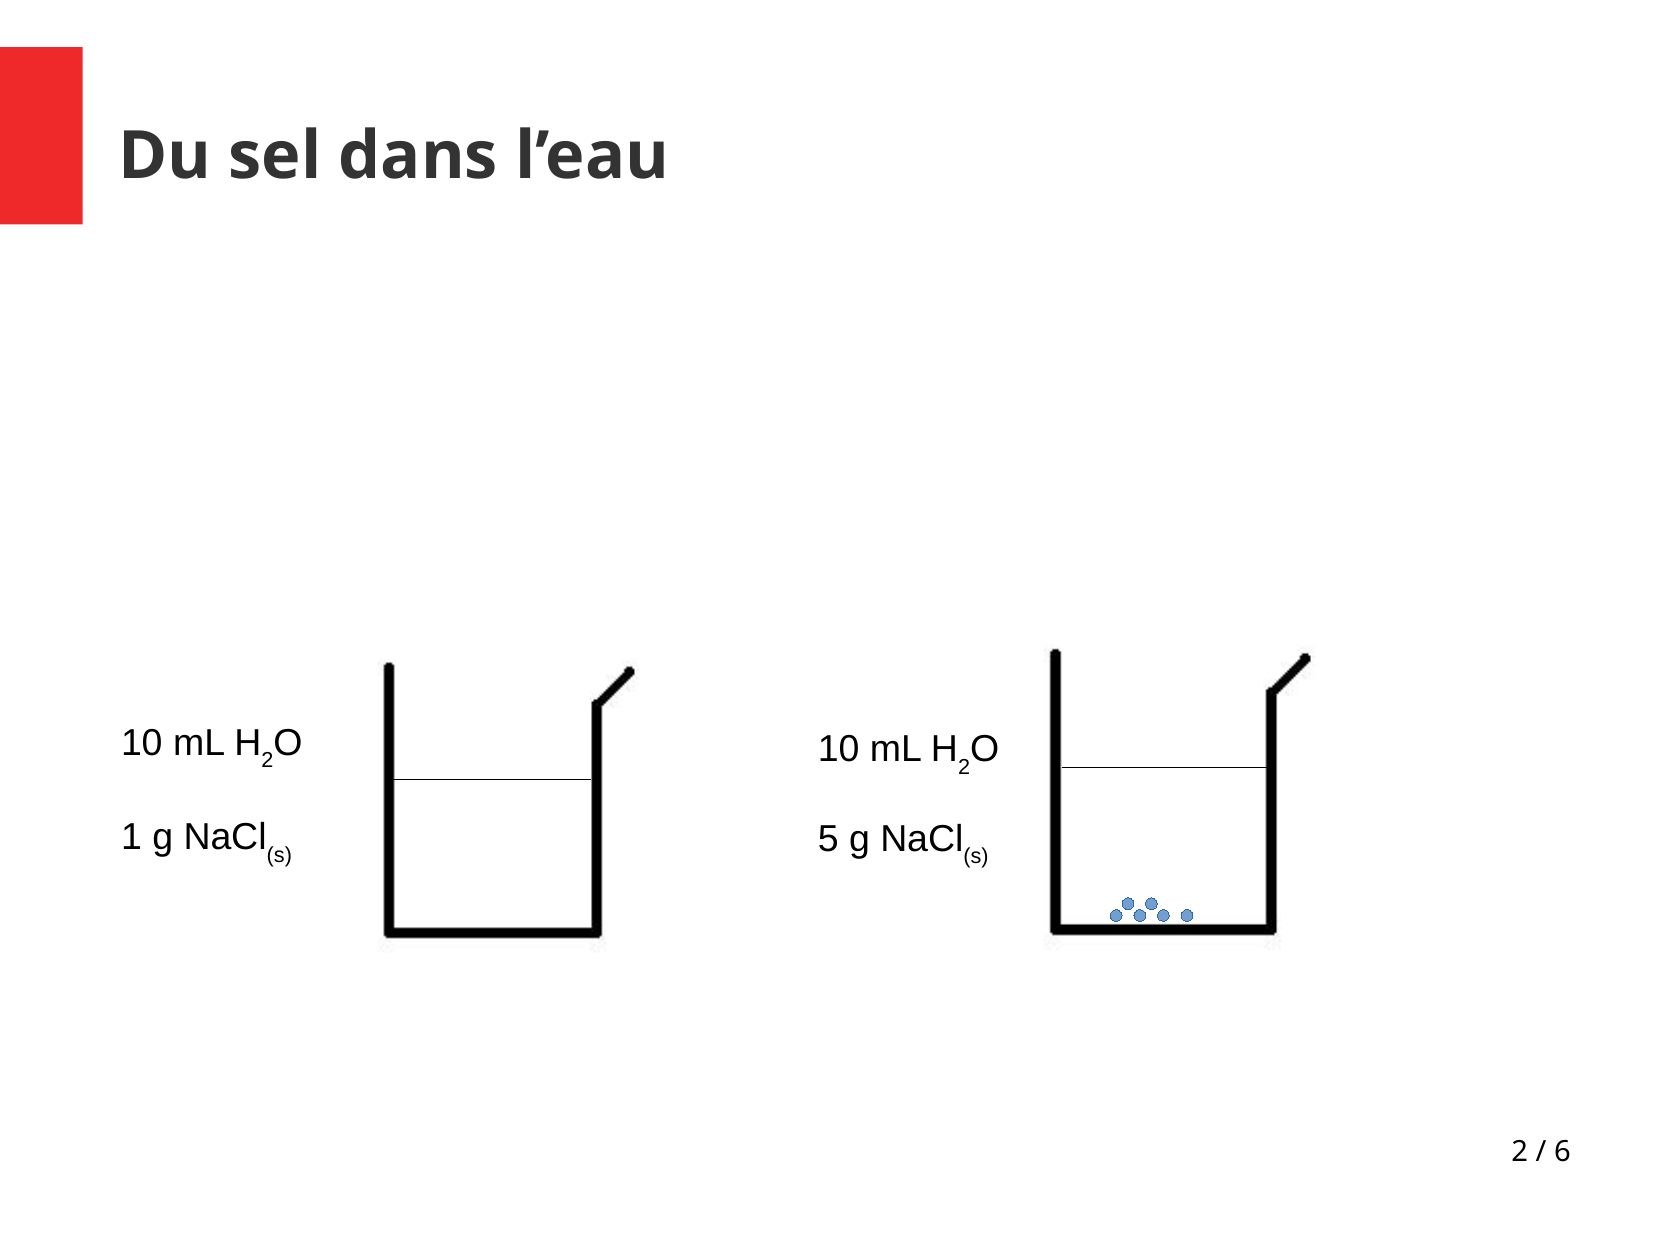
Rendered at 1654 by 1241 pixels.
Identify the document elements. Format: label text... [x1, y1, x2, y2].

text_box 10 mL H2O [803, 720, 1016, 787]
picture [248, 545, 863, 1016]
text_box [1122, 897, 1134, 910]
text_box [1133, 909, 1146, 922]
text_box [1145, 897, 1158, 910]
text_box 1 g NaCl(s) [106, 808, 319, 875]
text_box 10 mL H2O [106, 713, 319, 780]
text_box [1181, 909, 1193, 922]
text_box 5 g NaCl(s) [803, 809, 1016, 876]
picture [909, 527, 1548, 1016]
text_box [1110, 909, 1123, 922]
text_box [1157, 909, 1170, 922]
title Du sel dans l’eau [118, 49, 1571, 257]
